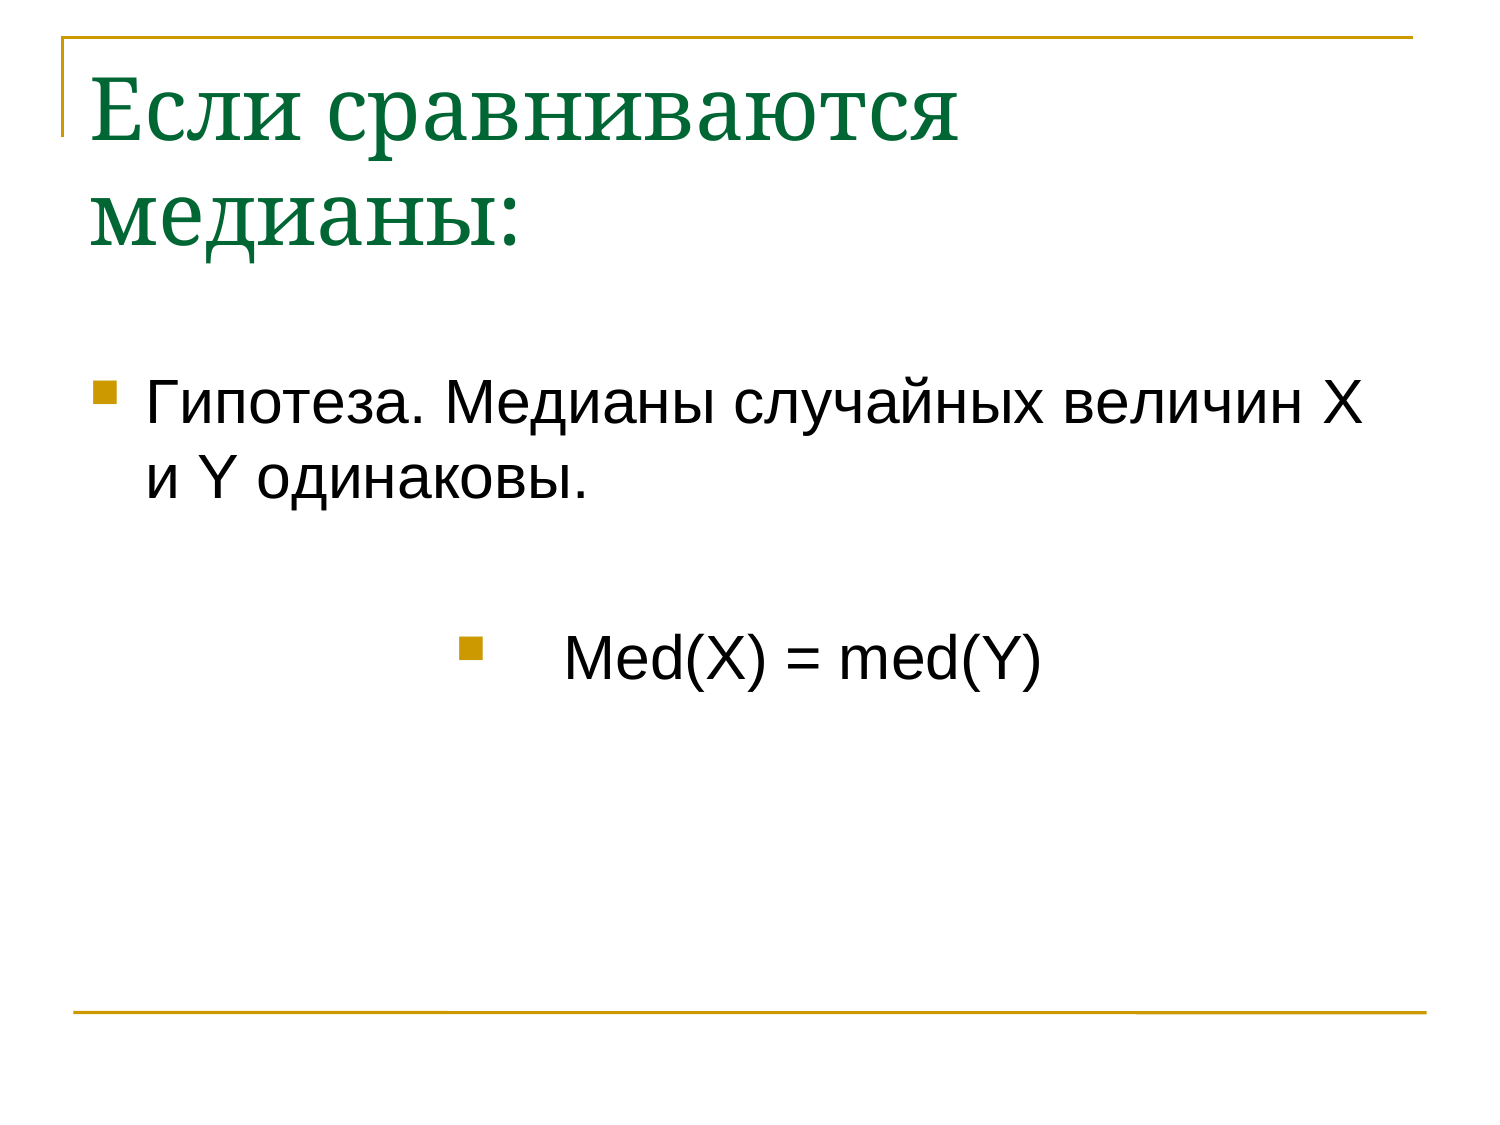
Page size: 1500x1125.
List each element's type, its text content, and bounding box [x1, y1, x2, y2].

list Гипотеза. Медианы случайных величин X и Y одинаковы. Med(X) = med(Y) [75, 262, 1426, 1006]
title Если сравниваются медианы: [75, 45, 1426, 233]
